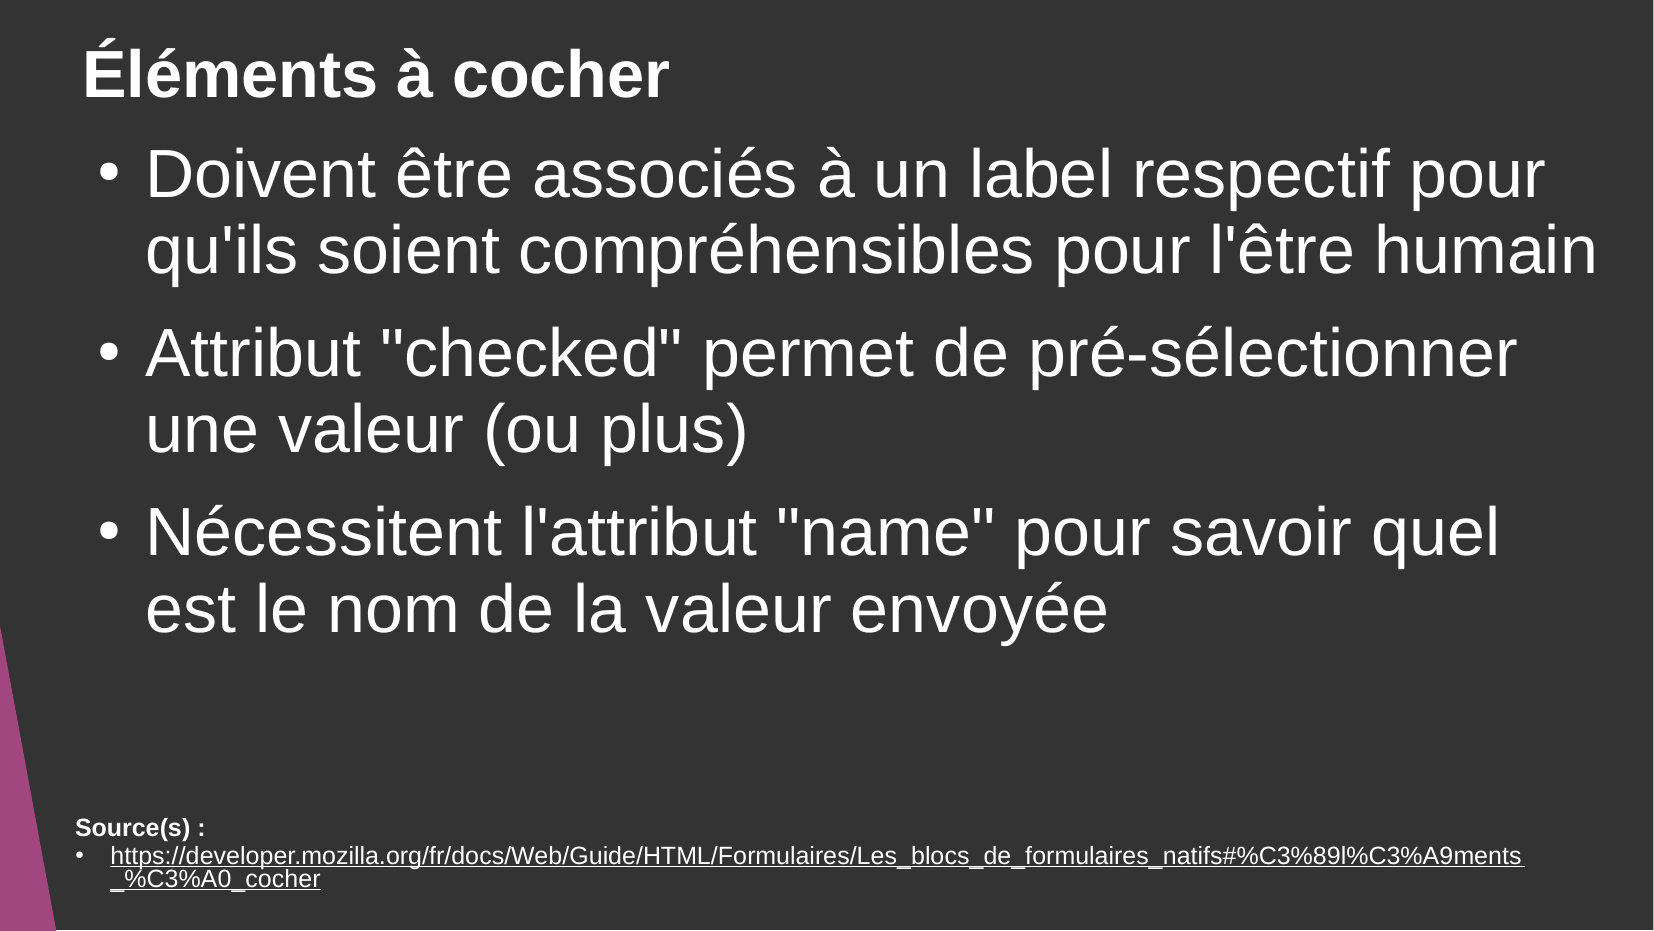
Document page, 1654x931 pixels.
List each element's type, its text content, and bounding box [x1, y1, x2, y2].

text_box Source(s) : https://developer.mozilla.org/fr/docs/Web/Guide/HTML/Formulaires/Les_blocs_de_formulaires_natifs#%C3%89l%C3%A9ments_%C3%A0_cocher [60, 806, 1546, 906]
title Éléments à cocher [82, 37, 1571, 114]
text_box [0, 625, 57, 931]
list Doivent être associés à un label respectif pour qu'ils soient compréhensibles pour l'être humain Attribut "checked" permet de pré-sélectionner une valeur (ou plus) Nécessitent l'attribut "name" pour savoir quel est le nom de la valeur envoyée [80, 135, 1605, 665]
